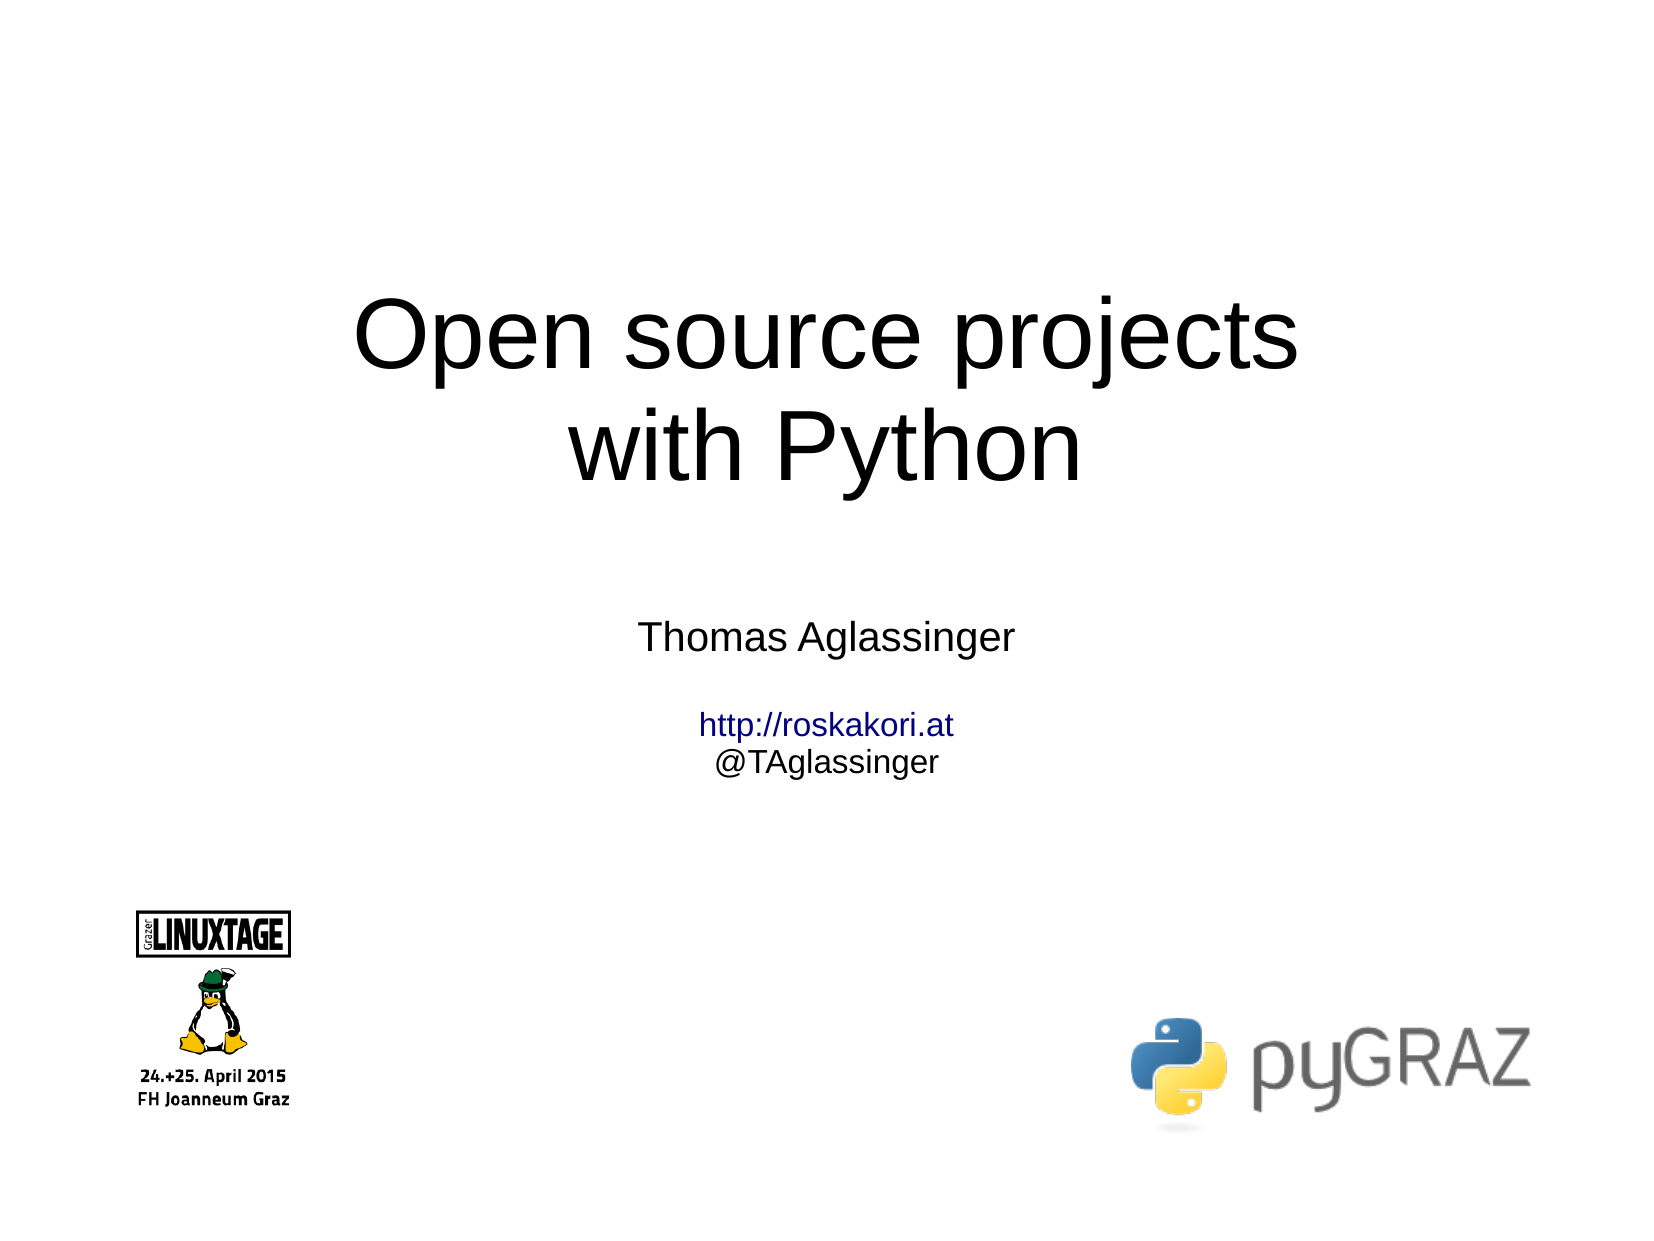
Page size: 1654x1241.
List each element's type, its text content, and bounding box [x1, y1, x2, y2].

picture [132, 906, 294, 1116]
picture [1131, 1018, 1531, 1134]
subtitle Open source projects with Python Thomas Aglassinger http://roskakori.at @TAglassinger [82, 49, 1571, 1010]
